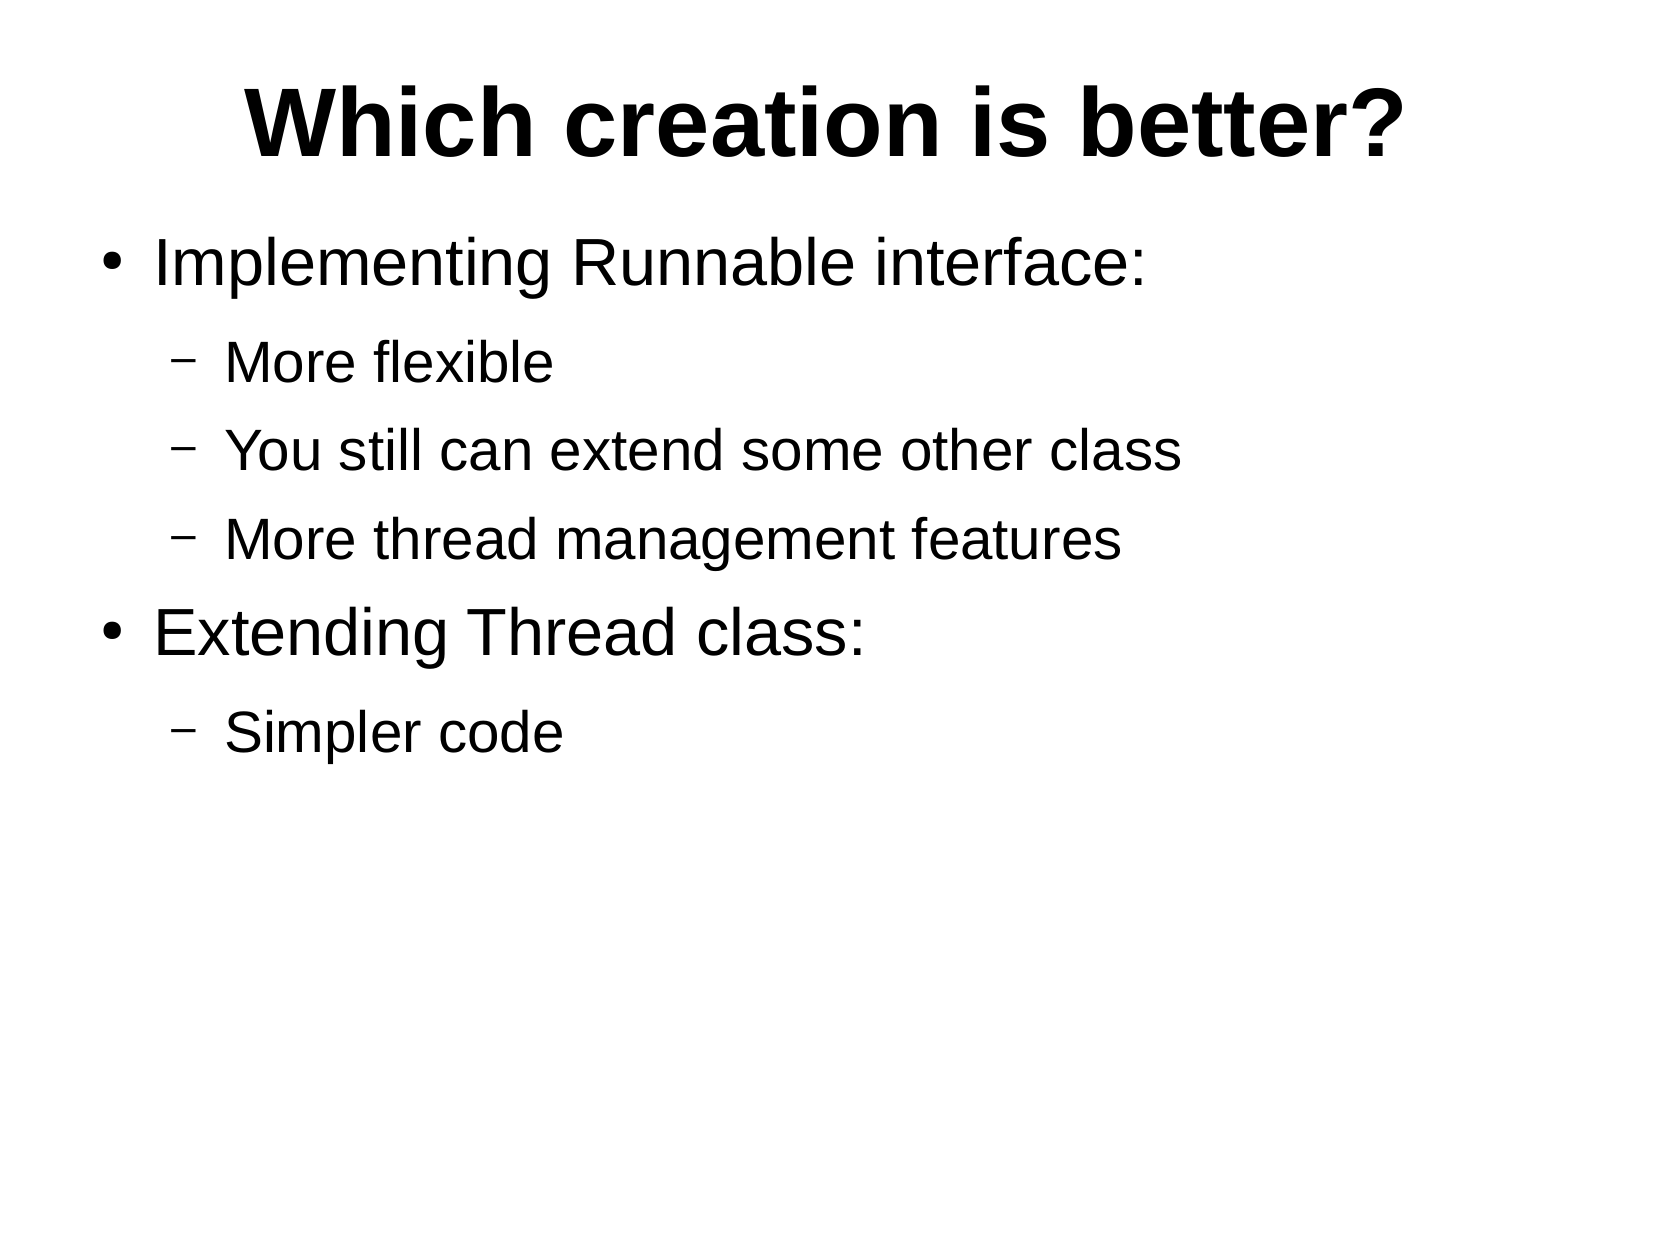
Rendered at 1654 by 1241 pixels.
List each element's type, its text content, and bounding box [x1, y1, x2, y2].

list Implementing Runnable interface: More flexible You still can extend some other class More thread management features Extending Thread class: Simpler code [82, 225, 1538, 1186]
title Which creation is better? [82, 67, 1571, 177]
